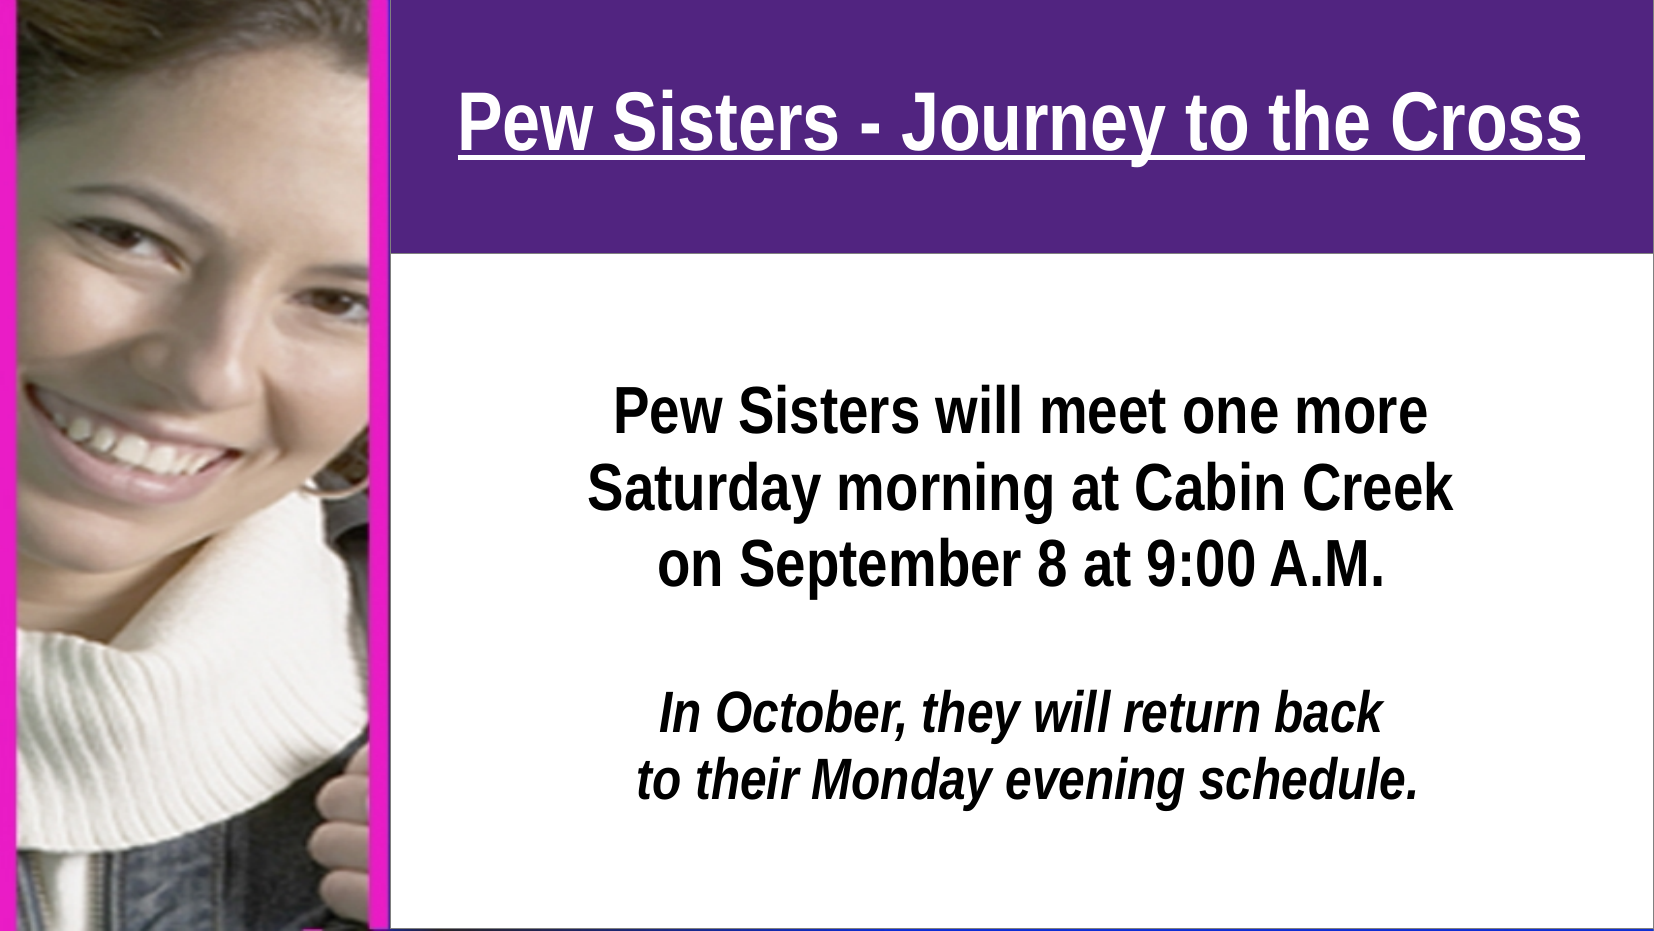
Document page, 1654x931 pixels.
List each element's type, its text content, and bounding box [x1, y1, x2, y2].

picture [0, 0, 1654, 931]
text_box Pew Sisters - Journey to the Cross [437, 65, 1606, 181]
text_box [390, 0, 1654, 254]
text_box Pew Sisters will meet one more Saturday morning at Cabin Creek on September 8 at 9:00 A.M. In October, they will return back to their Monday evening schedule. [390, 254, 1654, 929]
